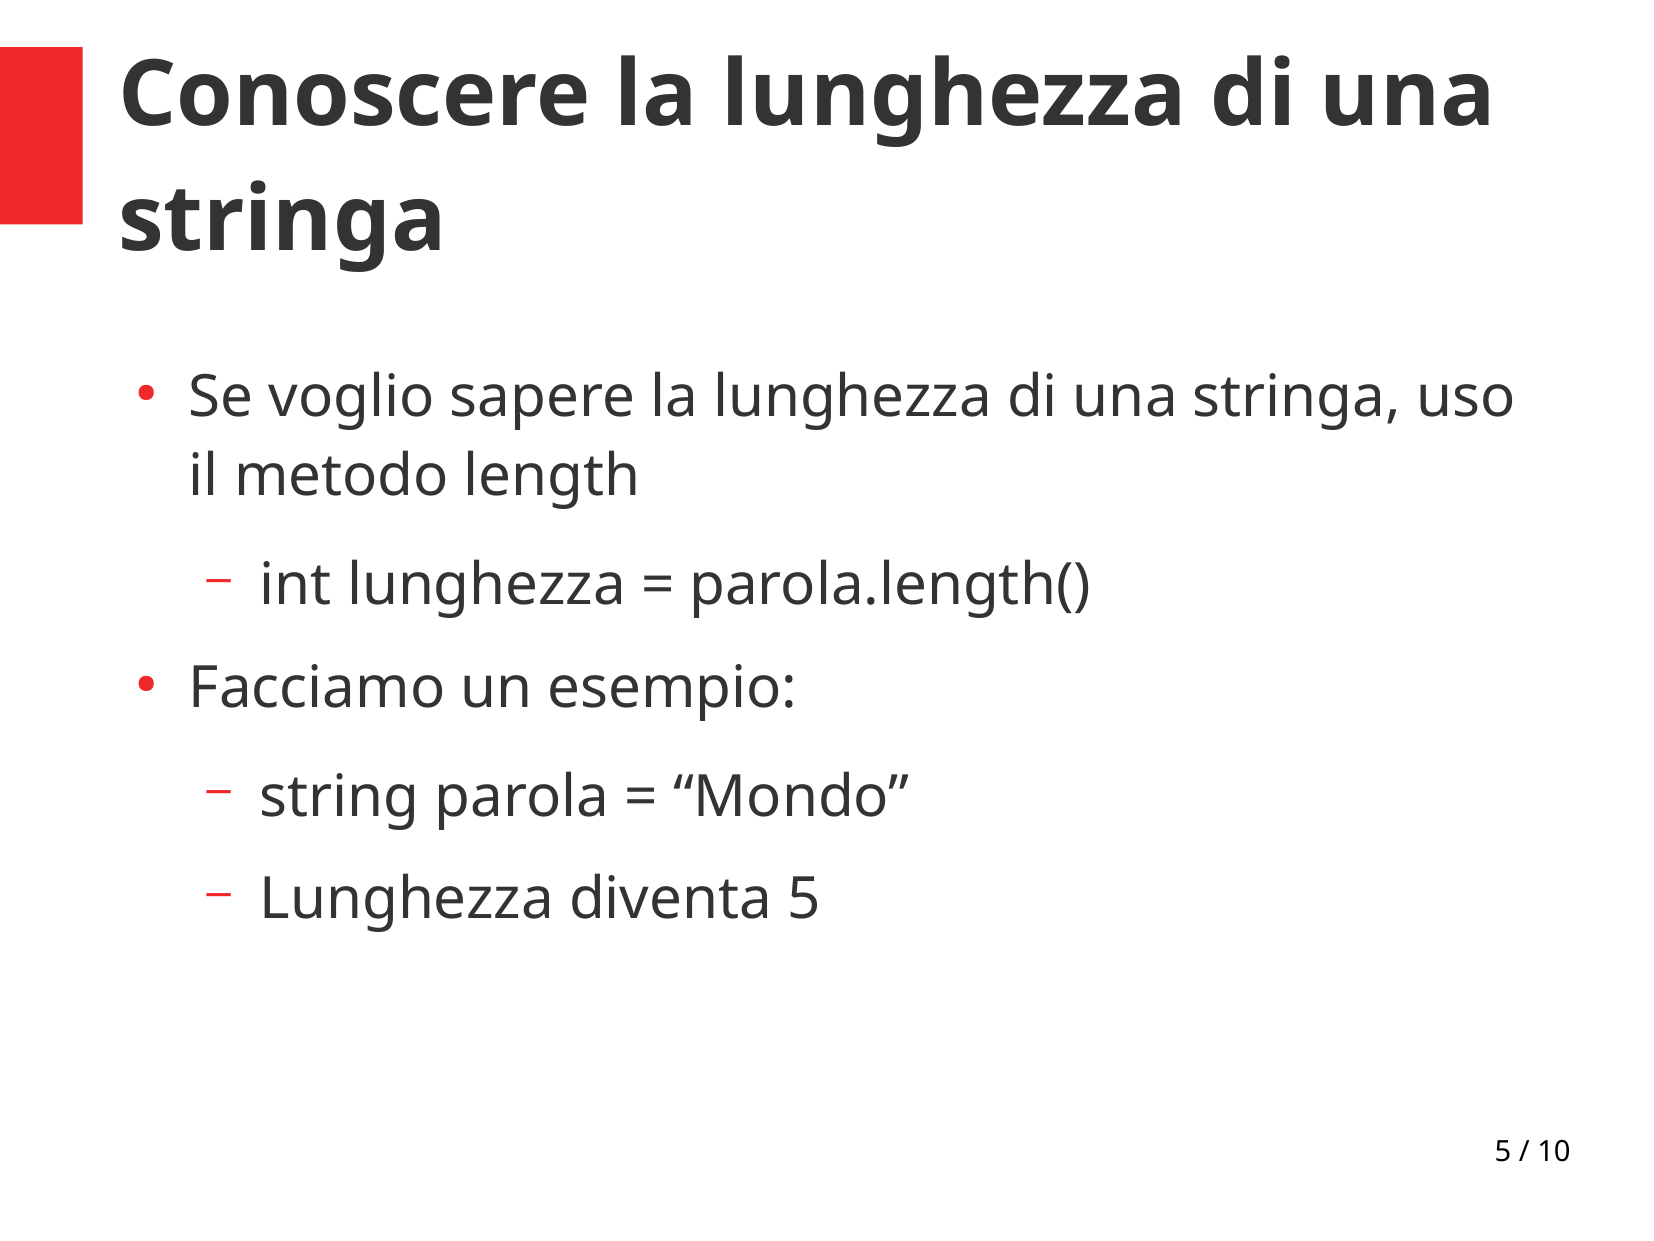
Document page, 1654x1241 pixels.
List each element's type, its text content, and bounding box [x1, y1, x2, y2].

list Se voglio sapere la lunghezza di una stringa, uso il metodo length int lunghezza = parola.length() Facciamo un esempio: string parola = “Mondo” Lunghezza diventa 5 [118, 354, 1536, 1074]
title Conoscere la lunghezza di una stringa [118, 45, 1571, 260]
